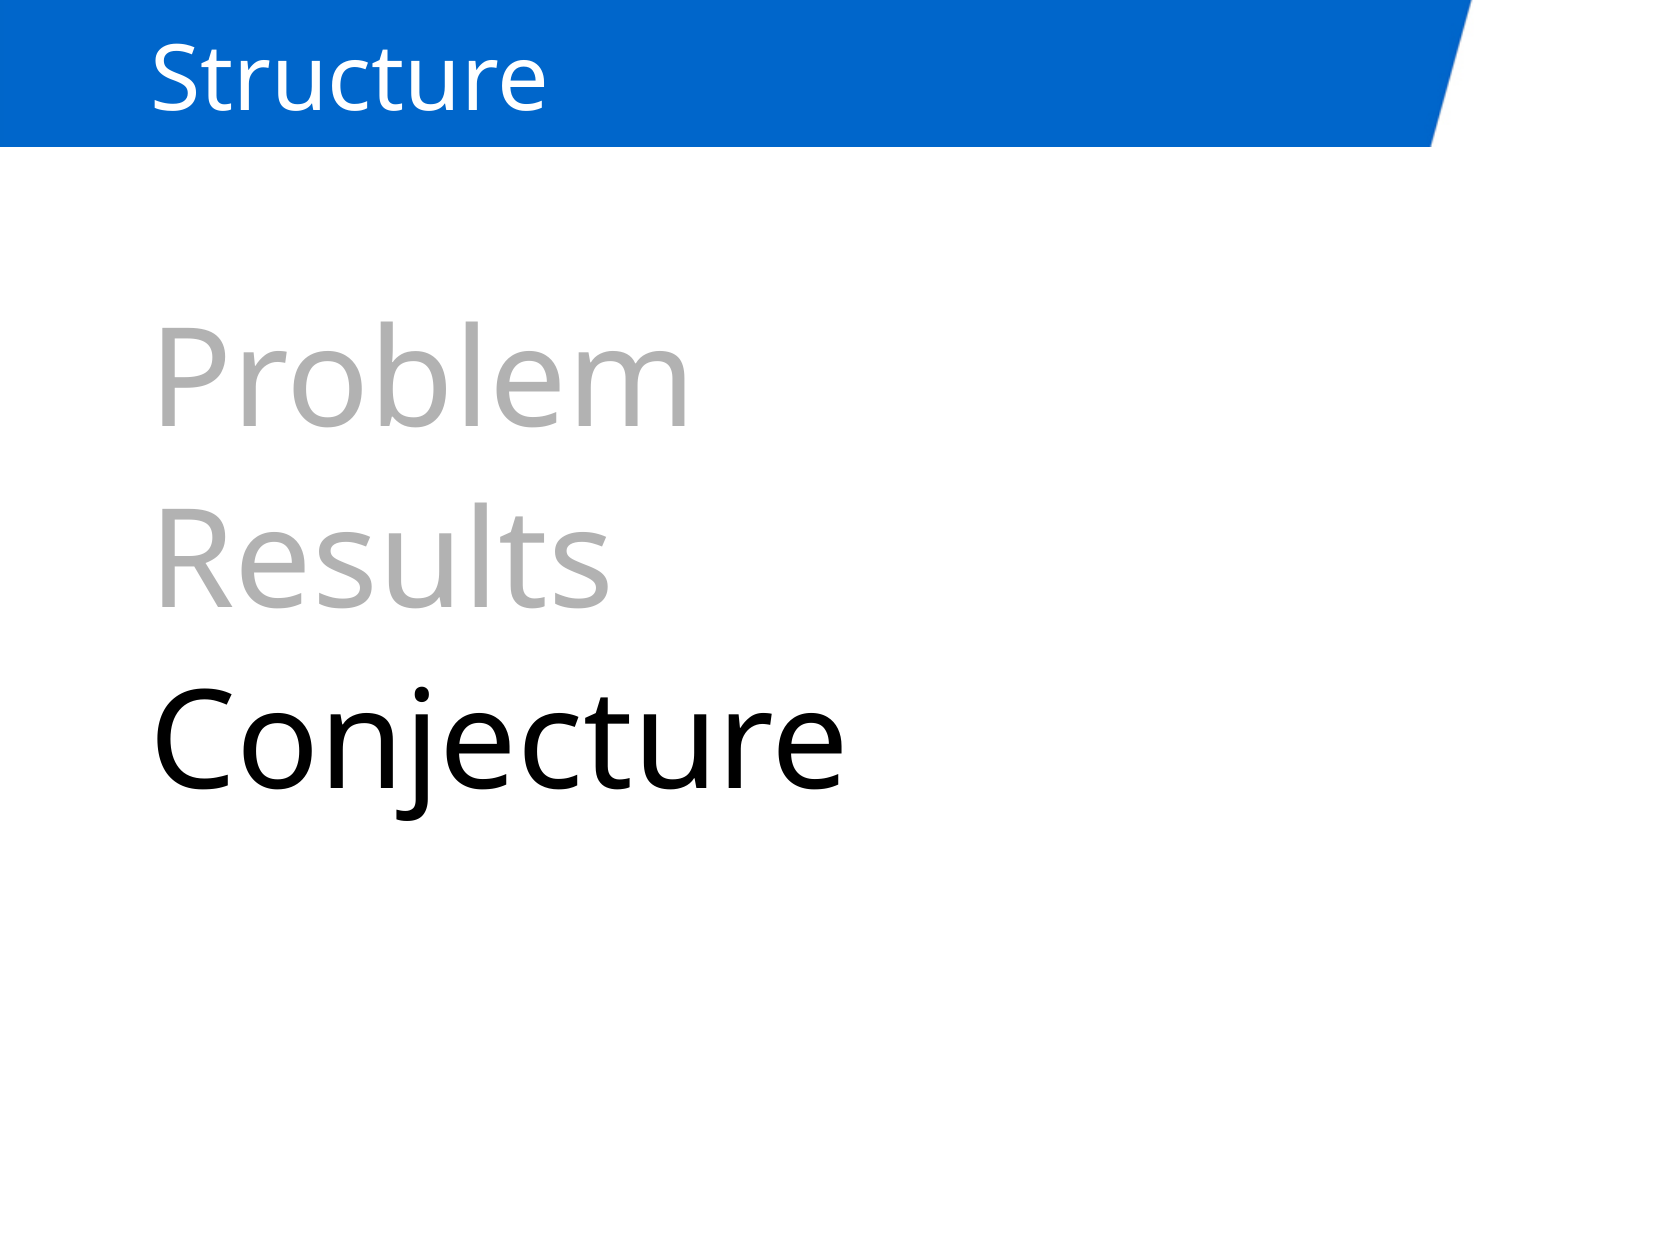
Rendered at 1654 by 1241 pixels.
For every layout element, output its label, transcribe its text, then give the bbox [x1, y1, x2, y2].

title Structure [150, 15, 1448, 136]
list Problem Results Conjecture [149, 307, 1576, 1096]
picture [0, 0, 1474, 147]
